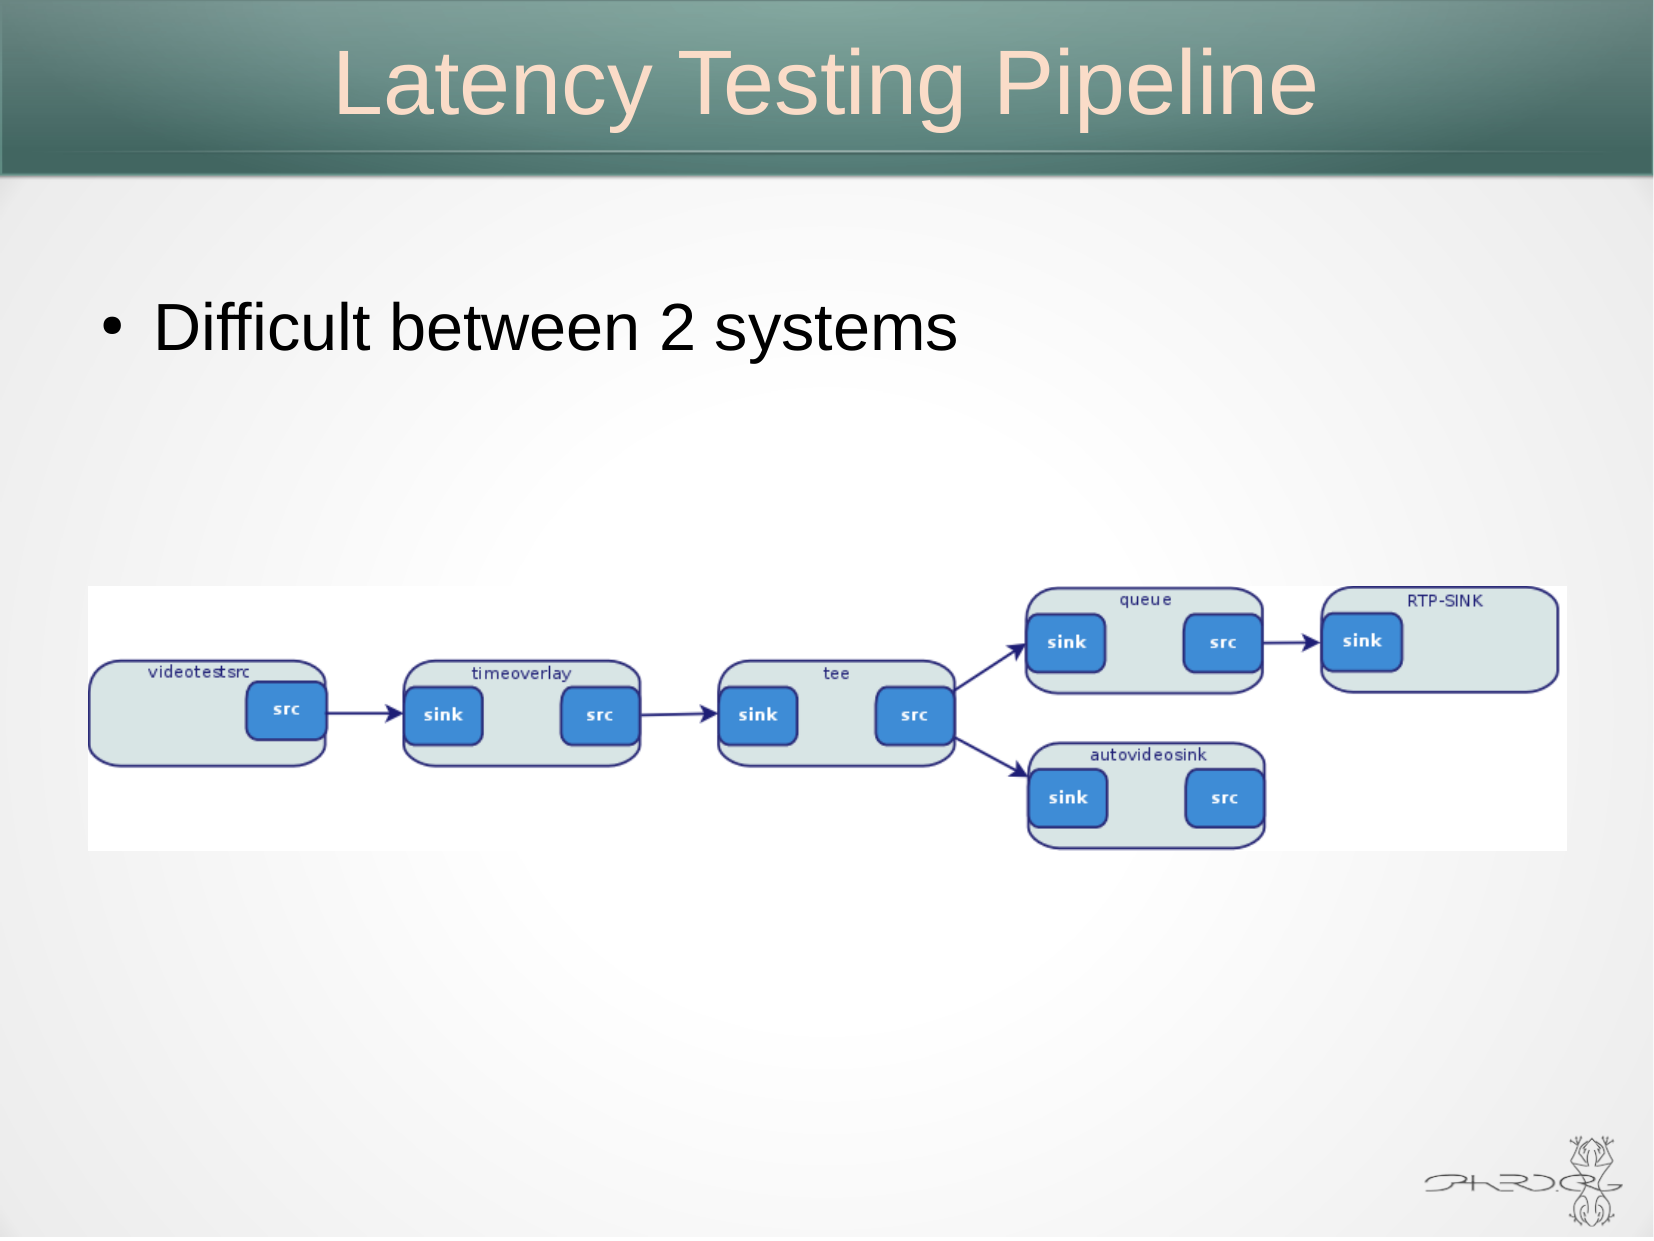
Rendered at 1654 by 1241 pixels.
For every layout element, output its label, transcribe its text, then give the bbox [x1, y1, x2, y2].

picture [0, 0, 1654, 1237]
list Difficult between 2 systems [82, 290, 1571, 1010]
title Latency Testing Pipeline [82, 11, 1571, 154]
